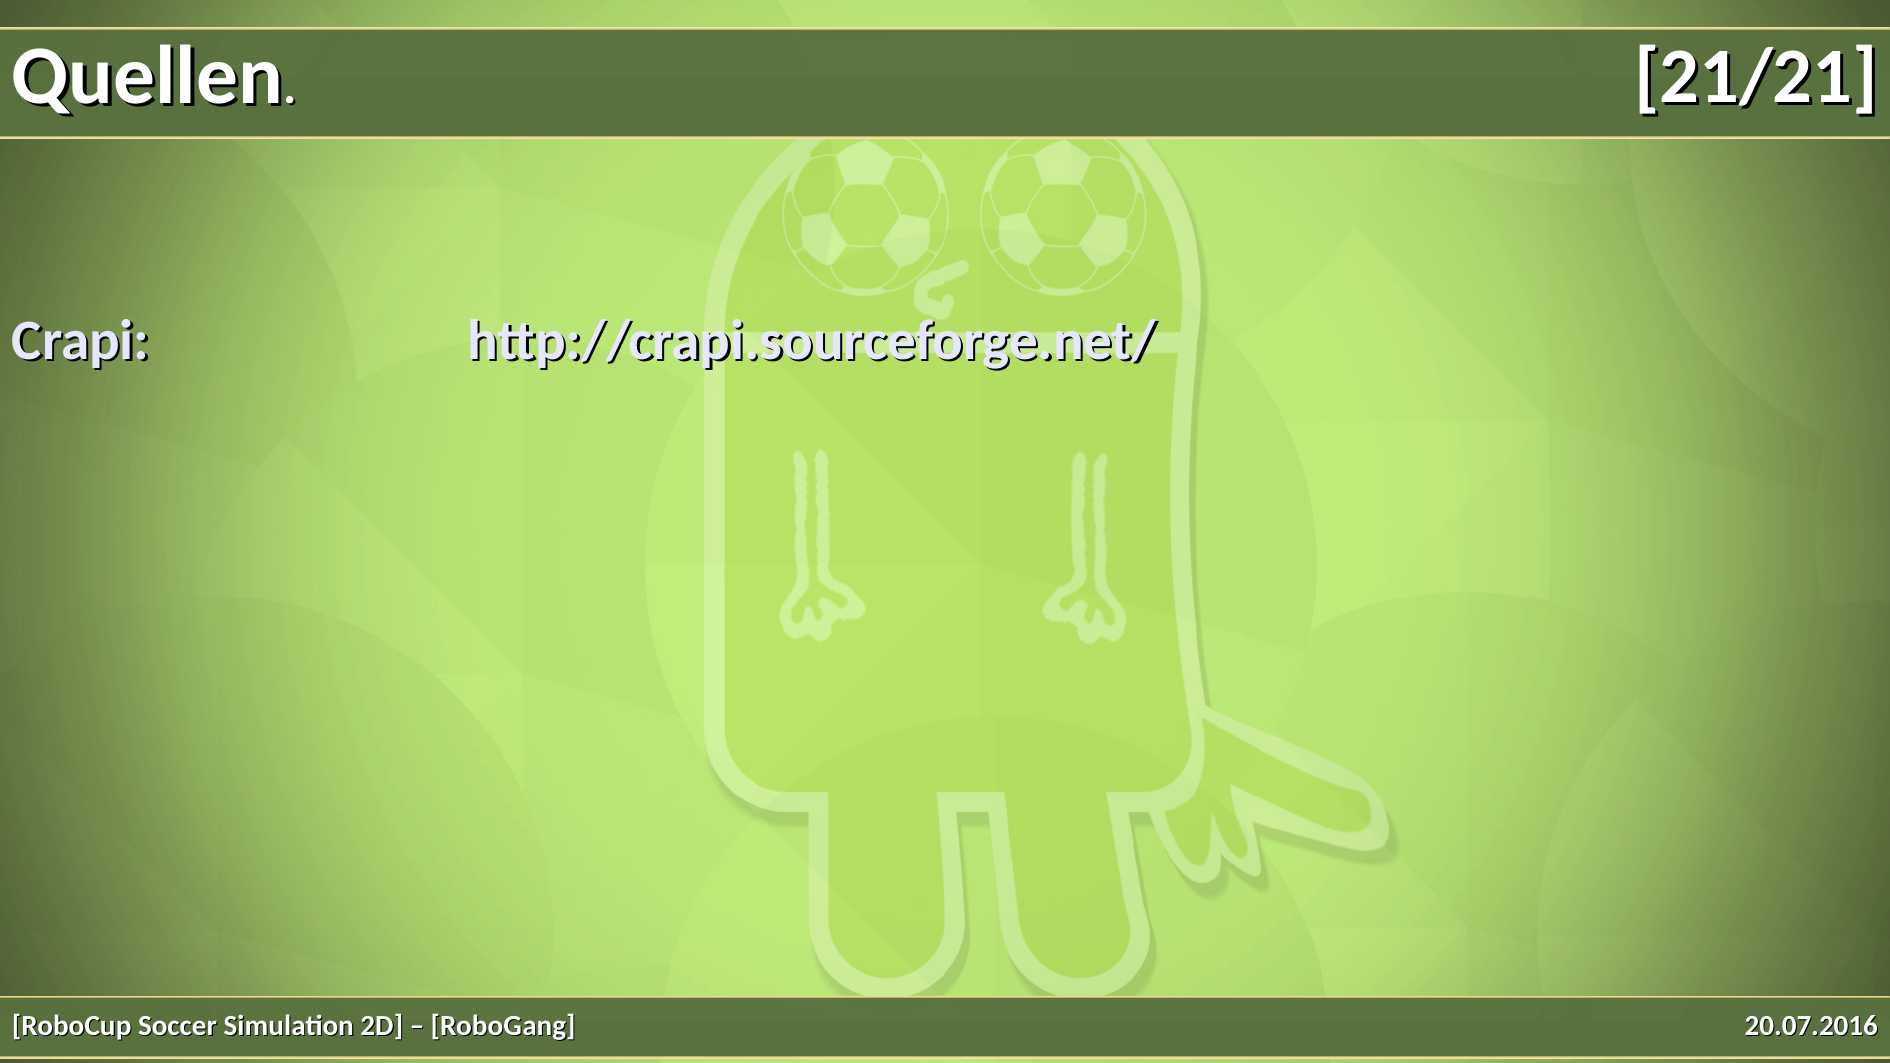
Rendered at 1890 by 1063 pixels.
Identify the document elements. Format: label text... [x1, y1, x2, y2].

picture [0, 0, 1890, 1063]
title [RoboCup Soccer Simulation 2D] – [RoboGang] [11, 1003, 1063, 1052]
title 20.07.2016 [1629, 1003, 1878, 1052]
title Quellen. [11, 32, 1430, 134]
title [21/21] [1535, 34, 1878, 131]
subtitle Crapi: http://crapi.sourceforge.net/ [11, 259, 1878, 910]
